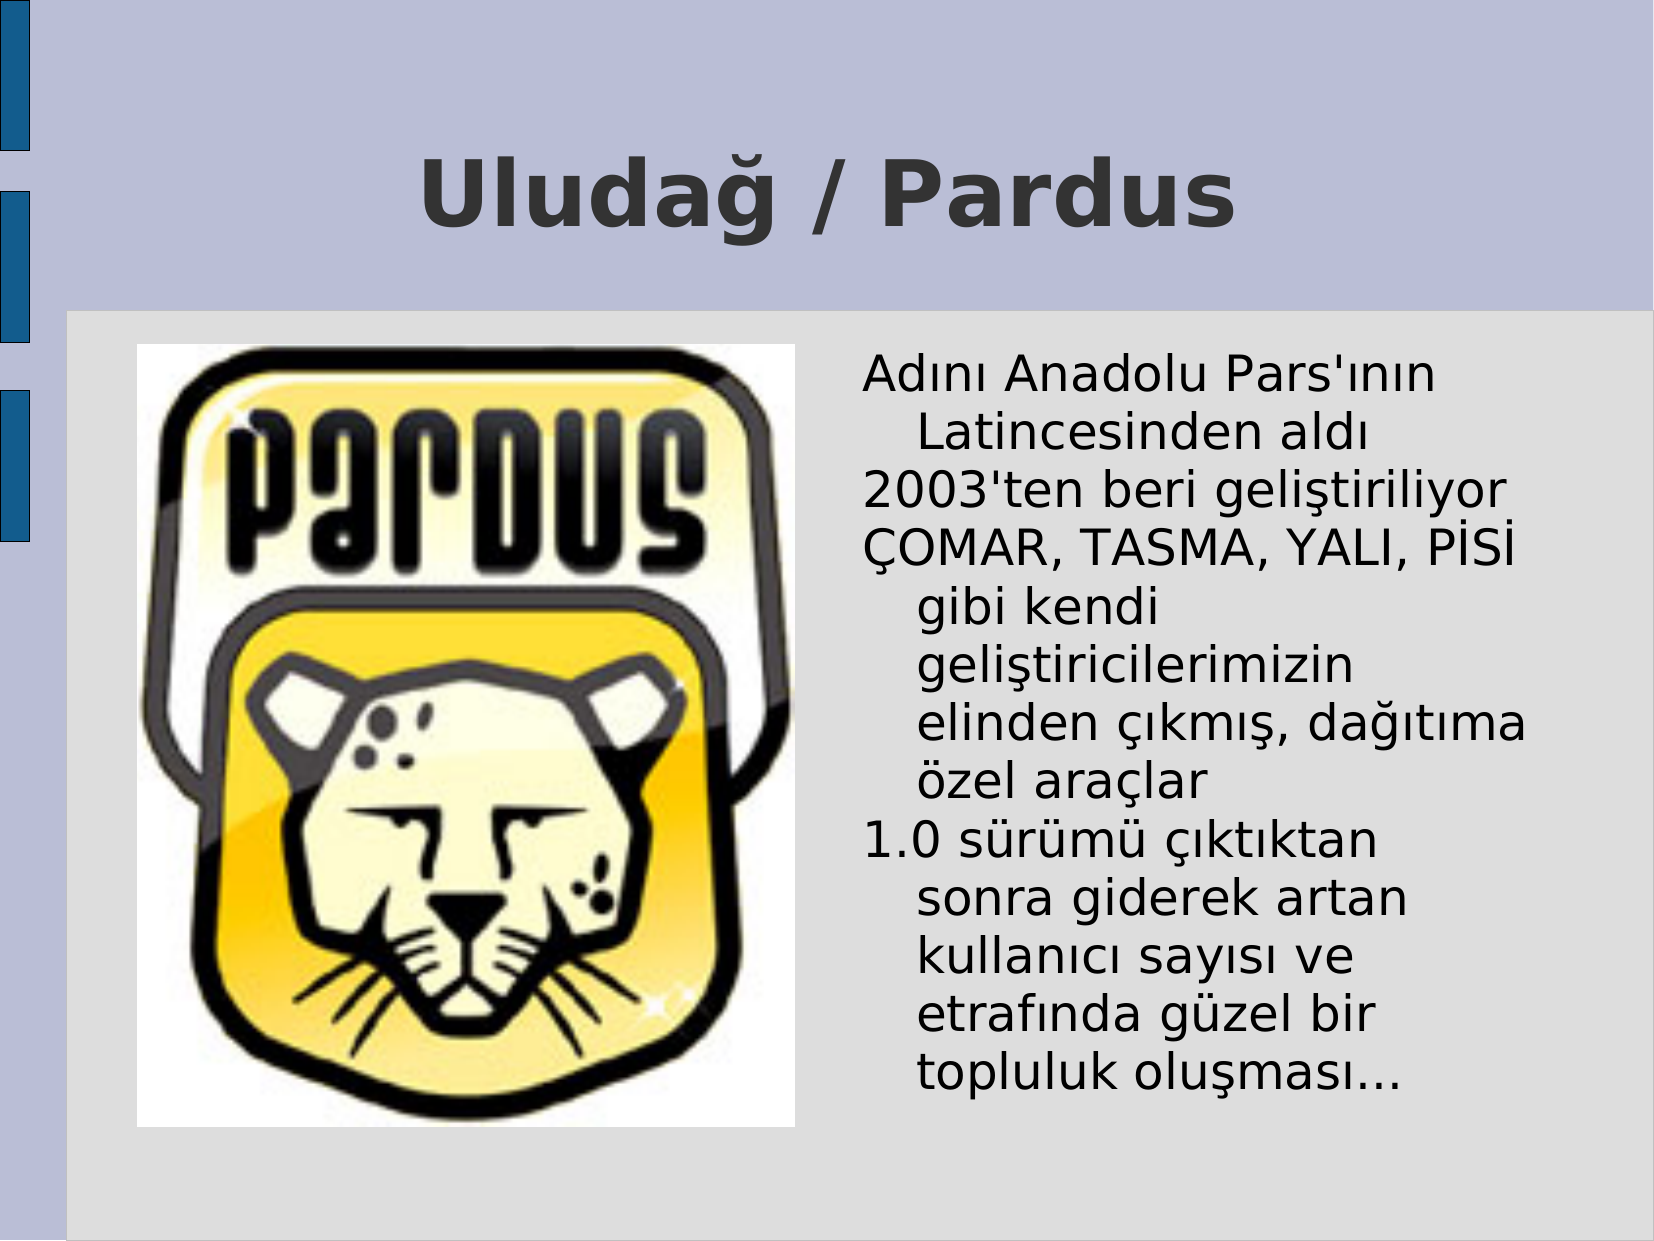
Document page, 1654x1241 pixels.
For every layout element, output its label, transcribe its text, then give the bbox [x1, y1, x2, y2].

picture [137, 344, 795, 1127]
title Uludağ / Pardus [121, 91, 1534, 299]
list Adını Anadolu Pars'ının Latincesinden aldı 2003'ten beri geliştiriliyor ÇOMAR, TASMA, YALI, PİSİ gibi kendi geliştiricilerimizin elinden çıkmış, dağıtıma özel araçlar 1.0 sürümü çıktıktan sonra giderek artan kullanıcı sayısı ve etrafında güzel bir topluluk oluşması... [845, 344, 1535, 1161]
